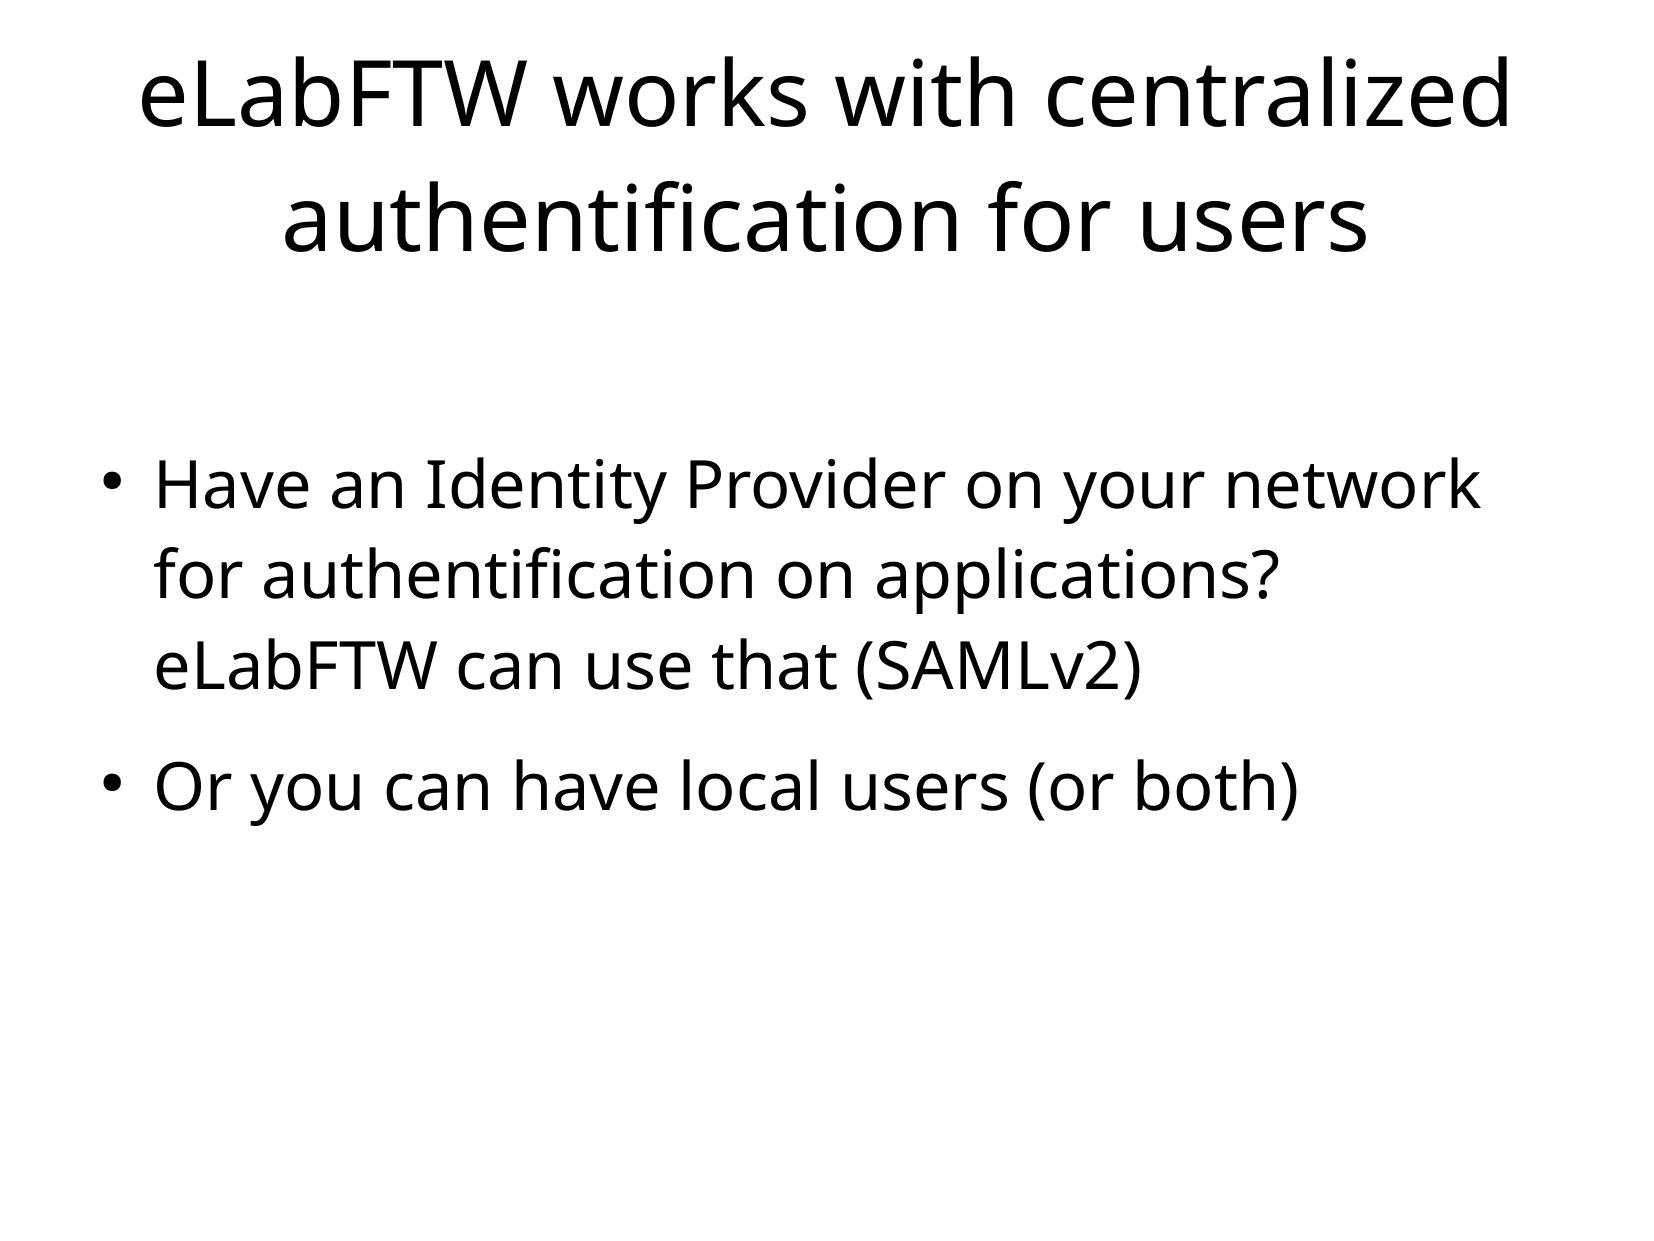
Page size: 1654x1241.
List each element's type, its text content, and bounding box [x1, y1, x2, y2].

list Have an Identity Provider on your network for authentification on applications? eLabFTW can use that (SAMLv2) Or you can have local users (or both) [82, 437, 1571, 1157]
title eLabFTW works with centralized authentification for users [82, 42, 1571, 264]
